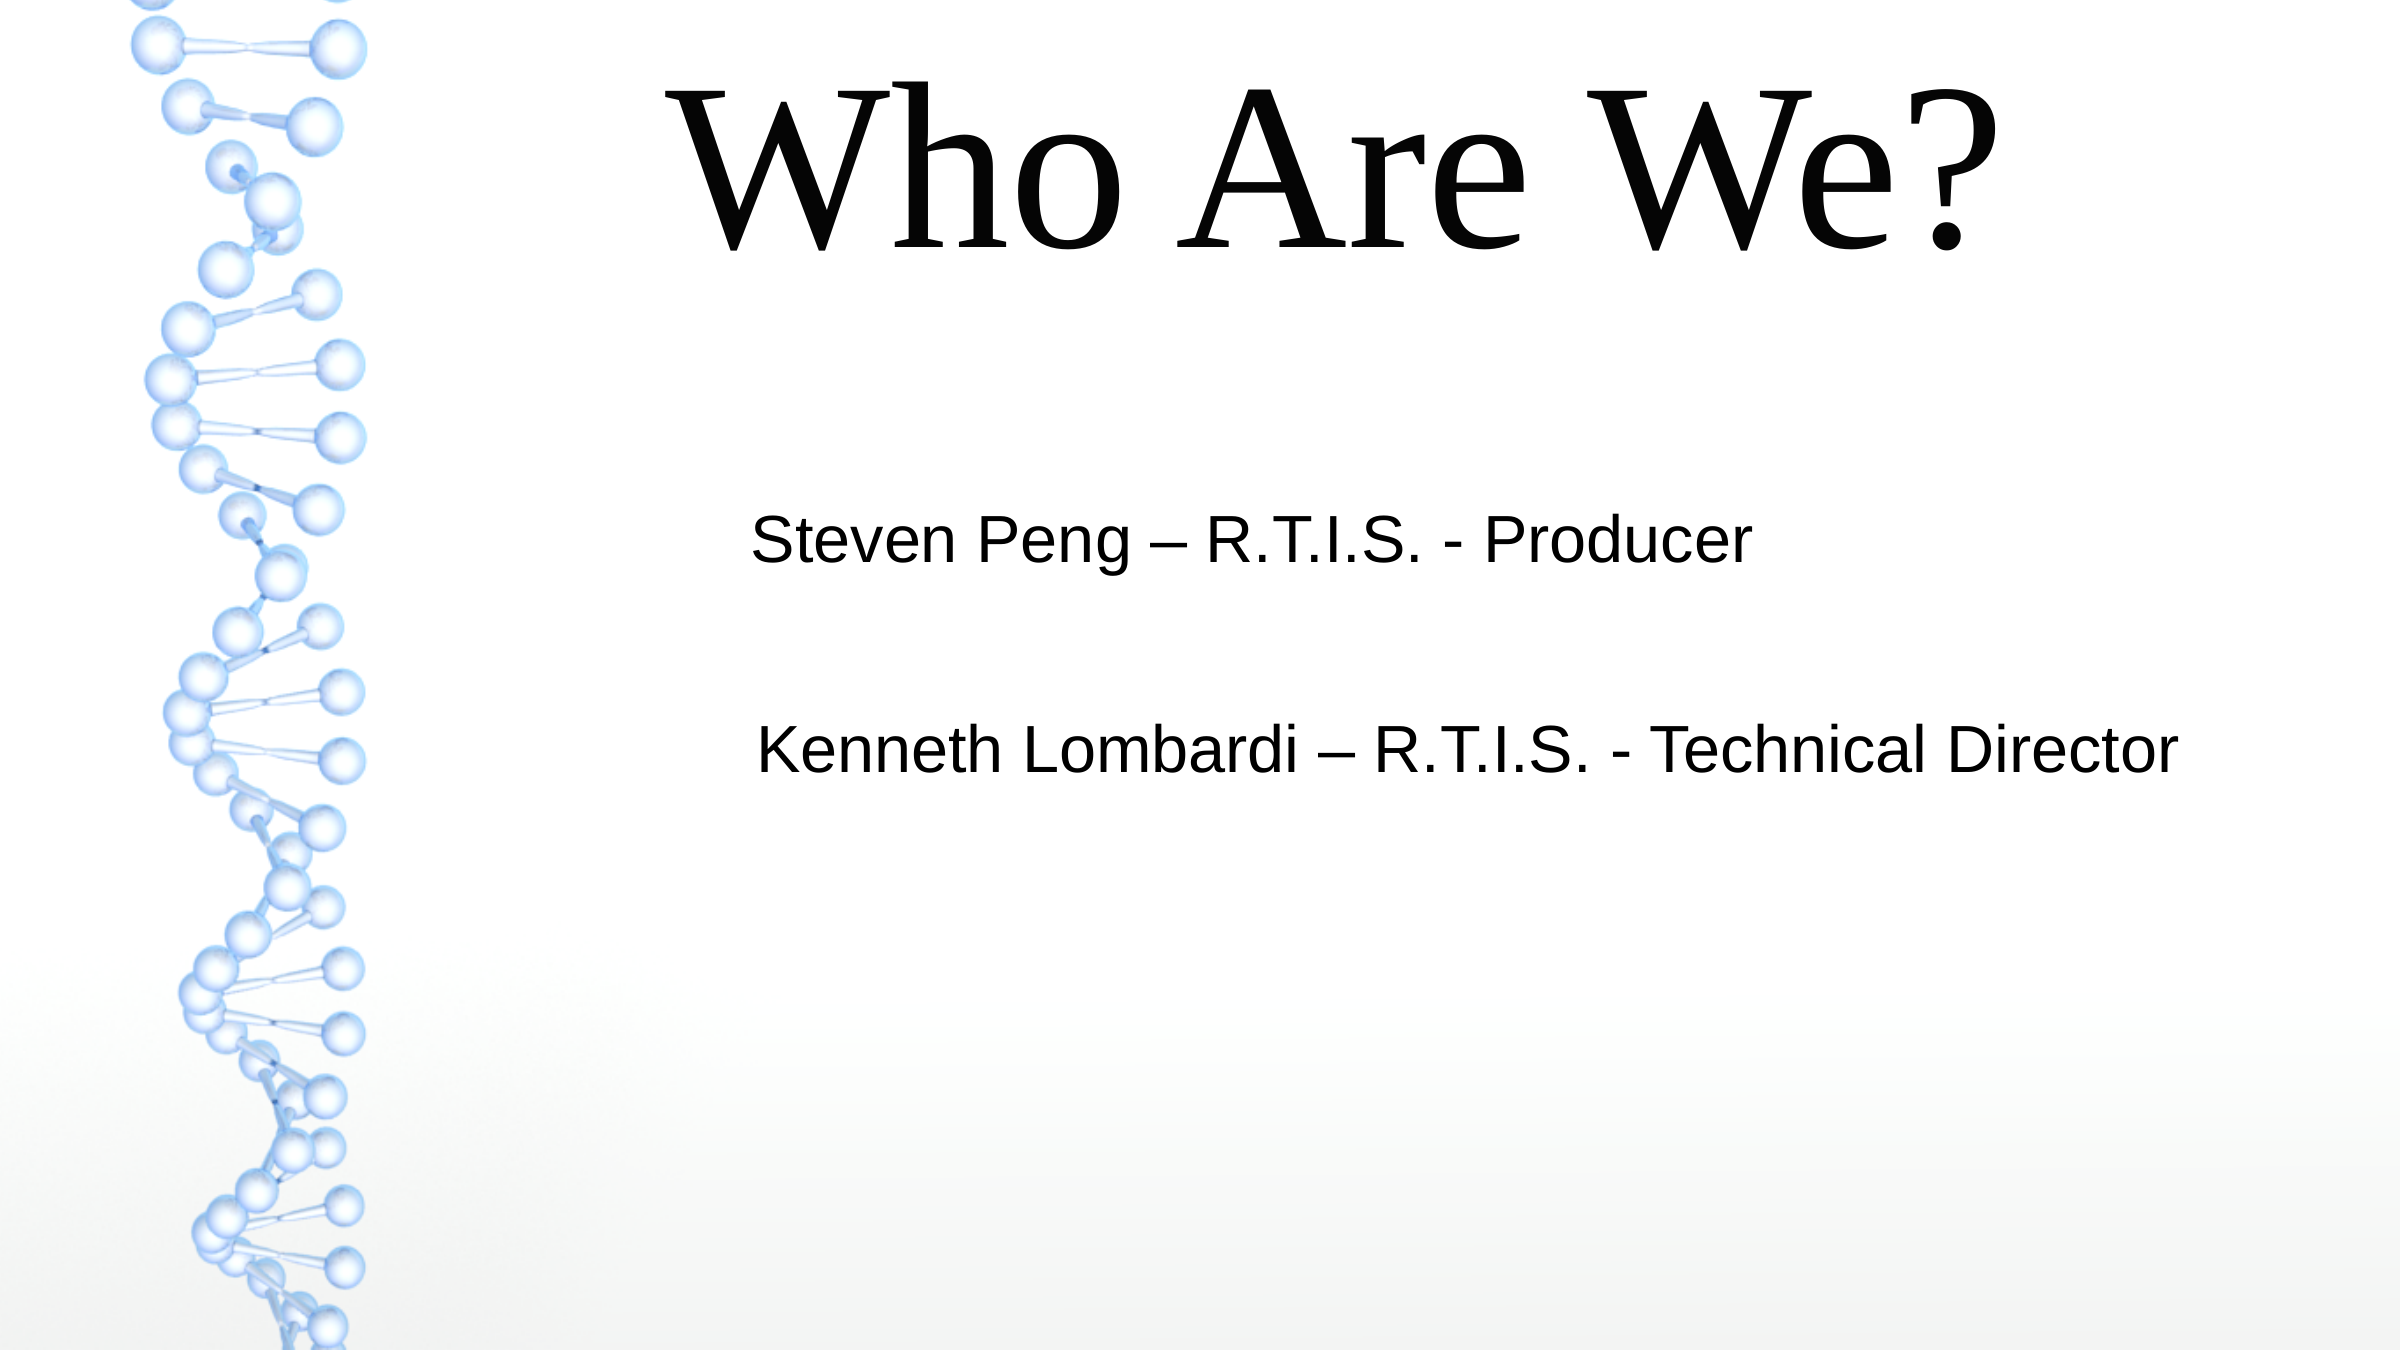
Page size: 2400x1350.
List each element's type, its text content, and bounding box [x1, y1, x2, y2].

title Who Are We? [390, 34, 2280, 299]
picture [0, 0, 2400, 1350]
text_box Steven Peng – R.T.I.S. - Producer [390, 495, 2116, 585]
text_box Kenneth Lombardi – R.T.I.S. - Technical Director [405, 704, 2311, 795]
